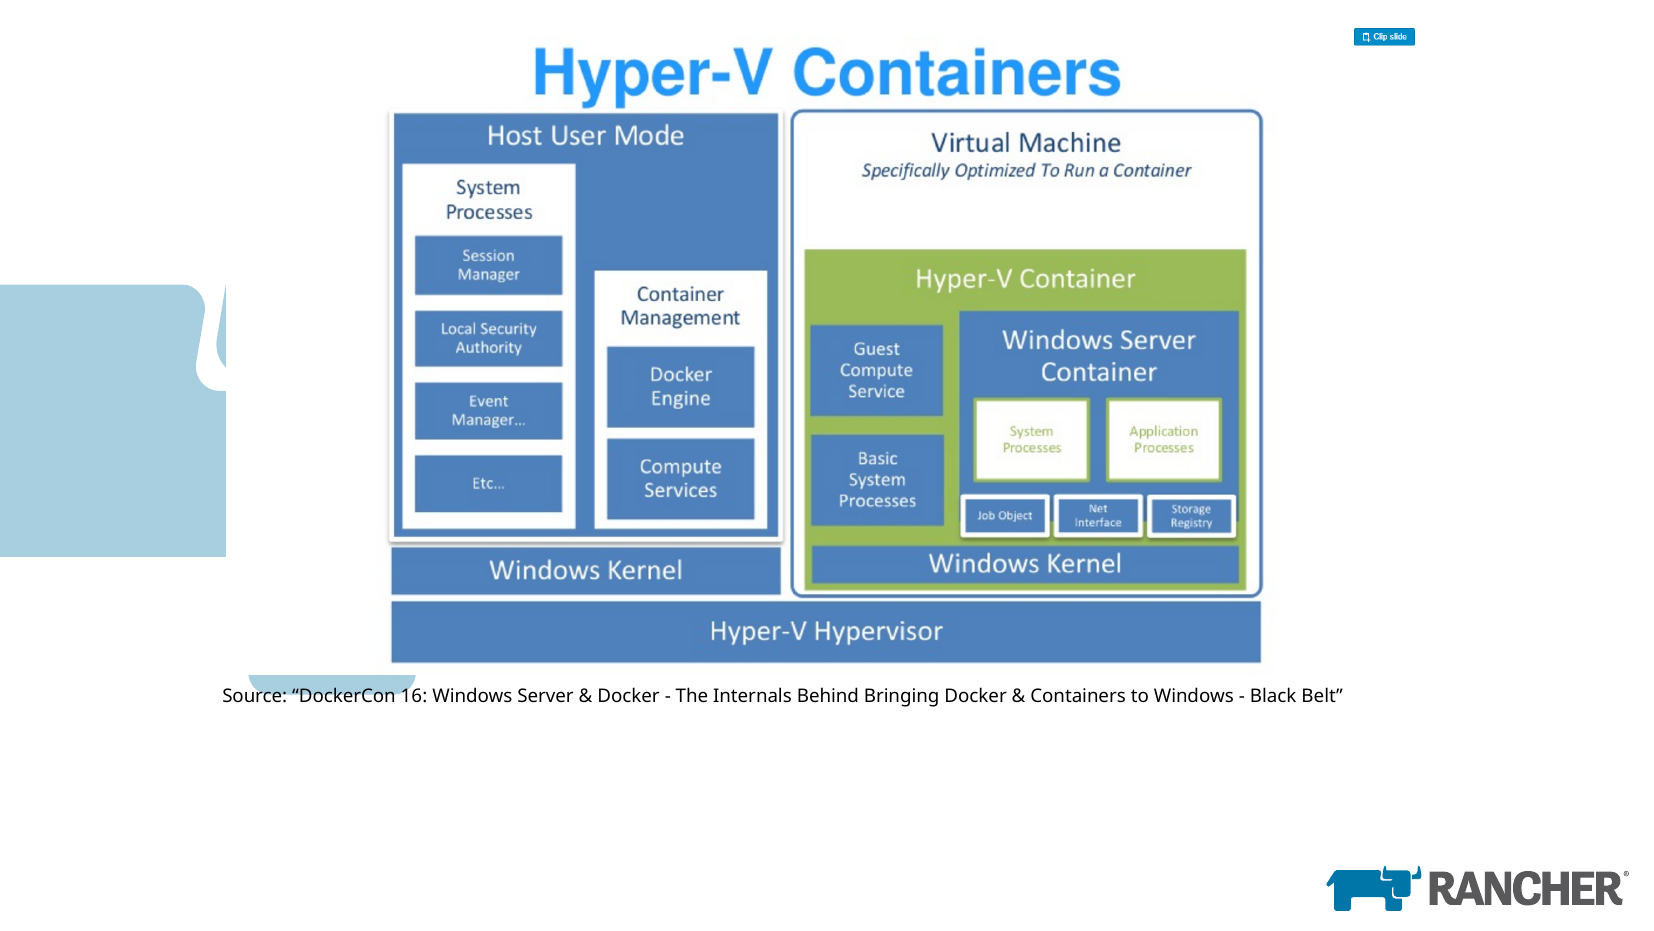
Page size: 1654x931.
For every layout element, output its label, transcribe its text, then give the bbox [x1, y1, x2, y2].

picture [226, 0, 1427, 675]
text_box Source: “DockerCon 16: Windows Server & Docker - The Internals Behind Bringing Docker & Containers to Windows - Black Belt” [207, 675, 1447, 712]
